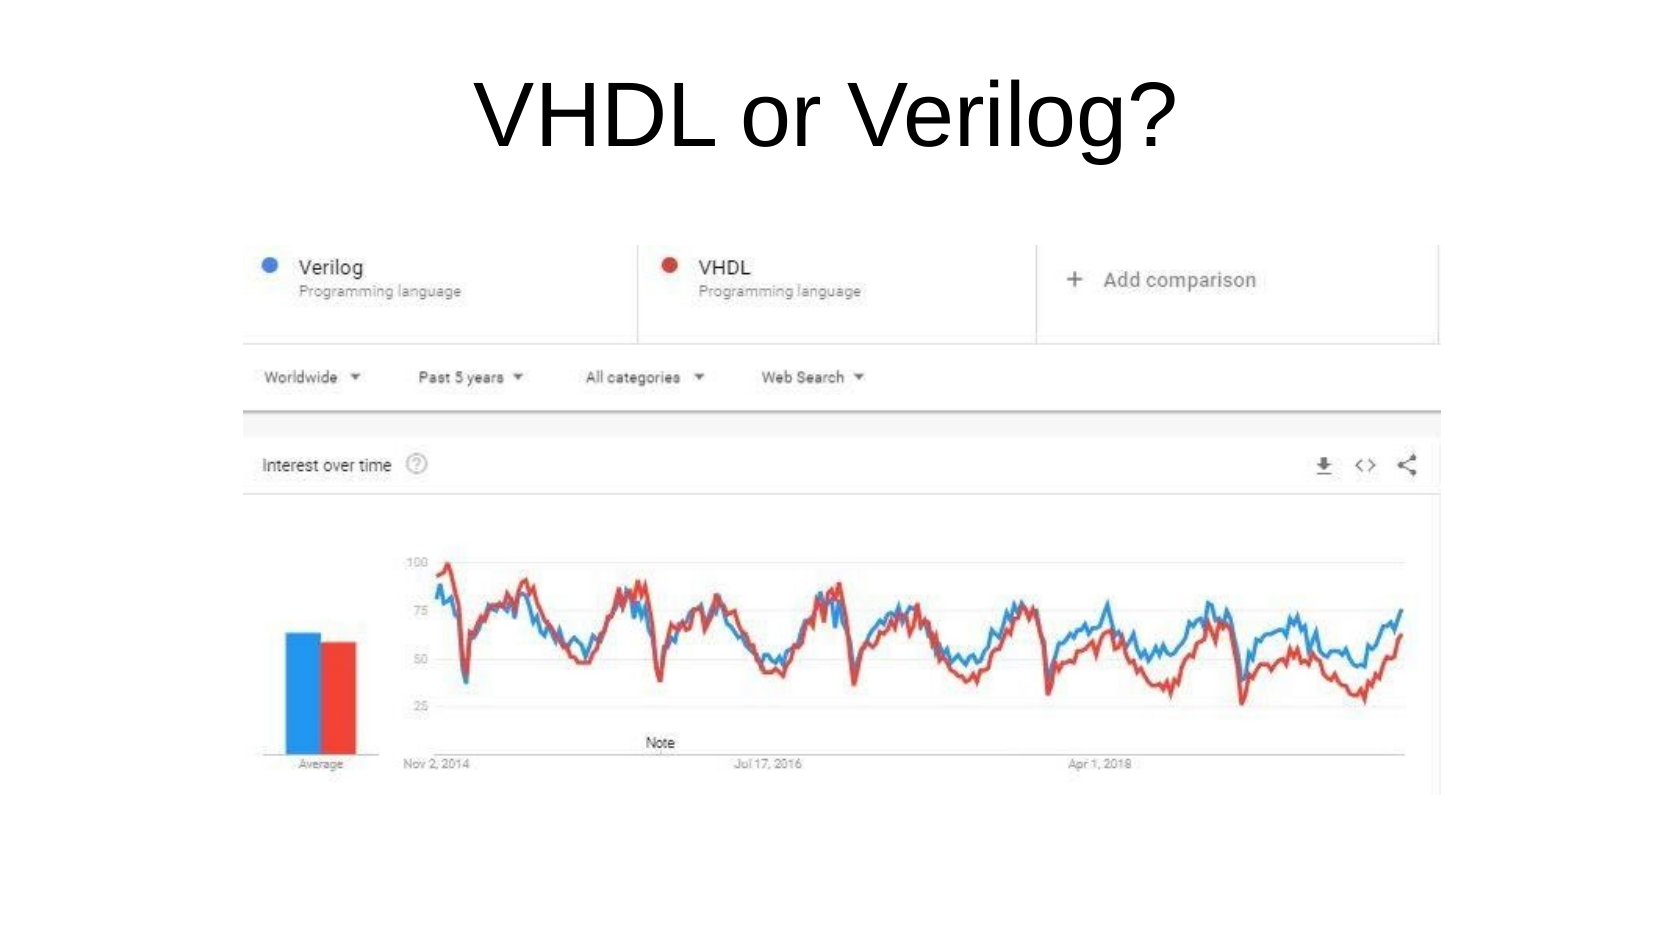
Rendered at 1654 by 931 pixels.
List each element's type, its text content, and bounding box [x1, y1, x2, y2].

title VHDL or Verilog? [82, 37, 1571, 193]
picture [243, 245, 1441, 796]
